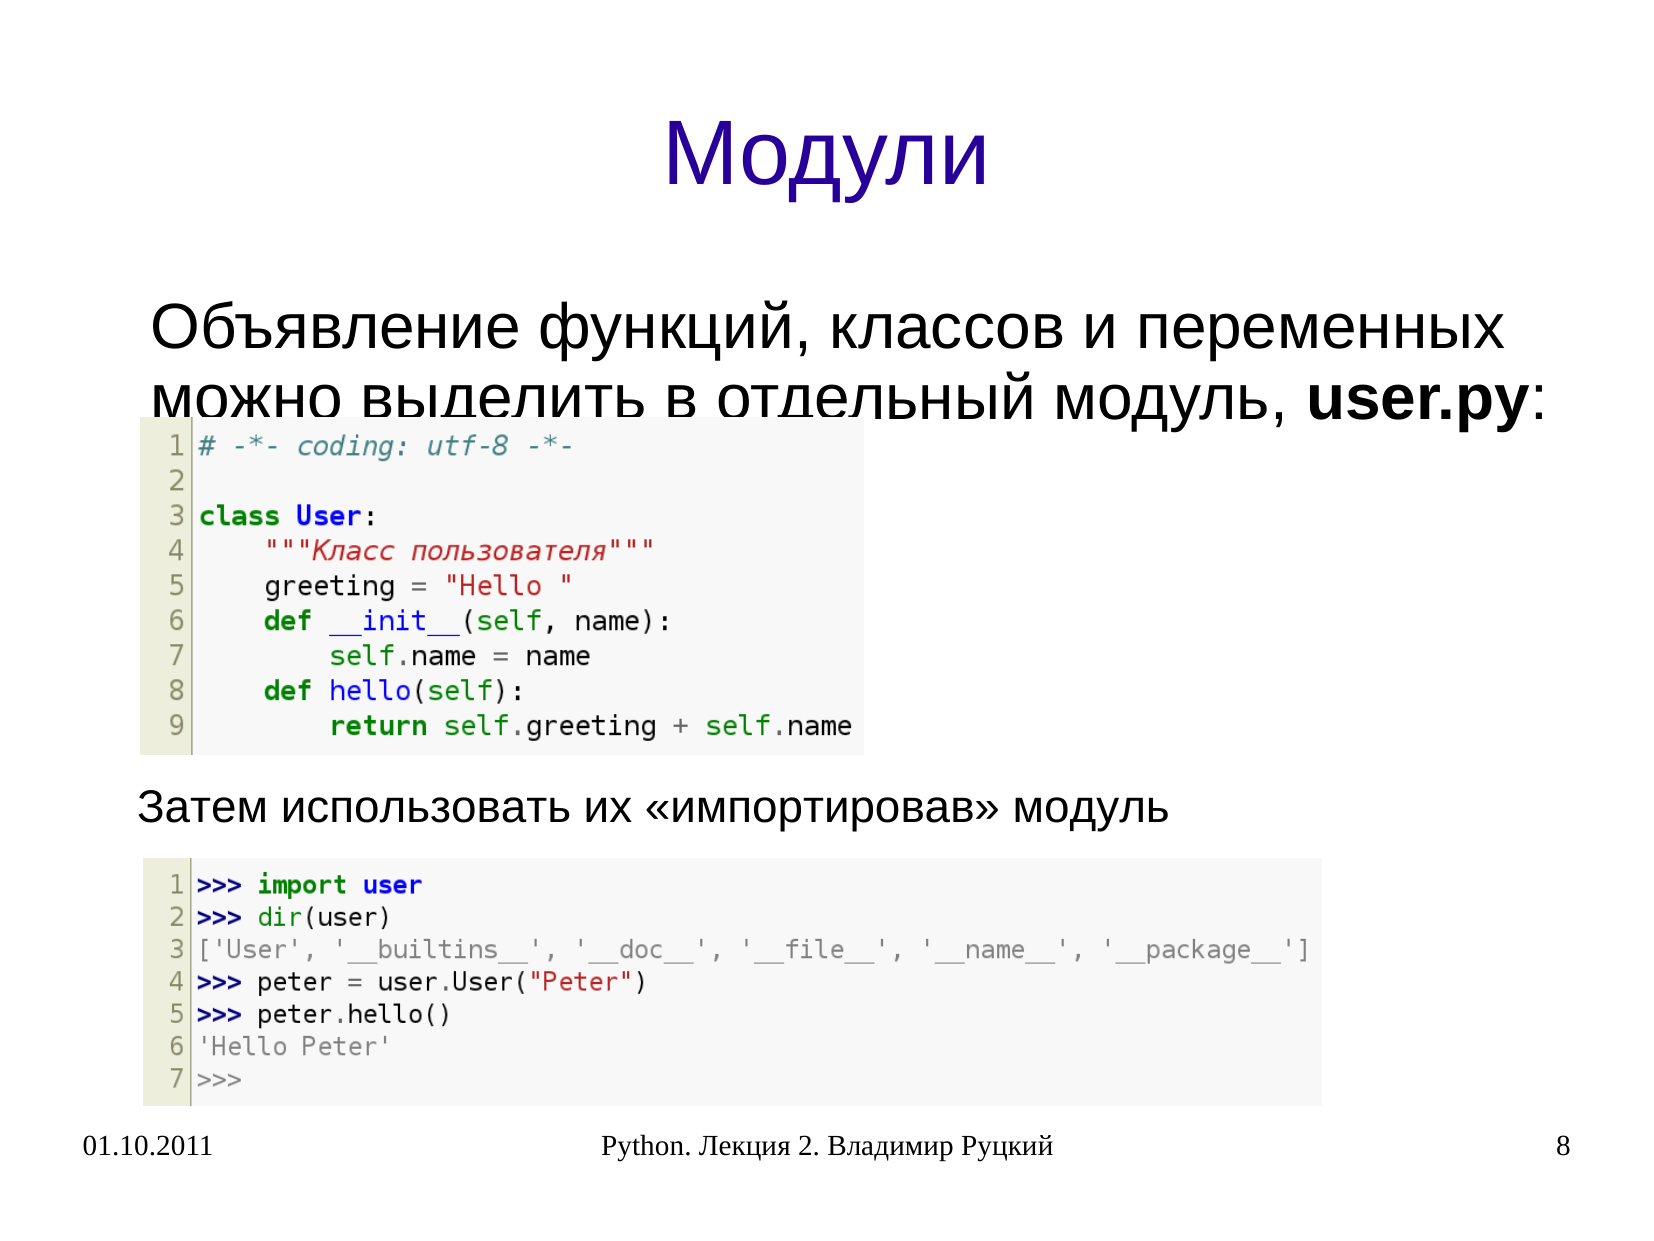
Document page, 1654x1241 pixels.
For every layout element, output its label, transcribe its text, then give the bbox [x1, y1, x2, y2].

picture [143, 858, 1322, 1106]
list Объявление функций, классов и переменных можно выделить в отдельный модуль, user.py: [82, 290, 1571, 501]
text_box Затем использовать их «импортировав» модуль [122, 774, 1493, 841]
picture [140, 417, 864, 756]
title Модули [82, 49, 1571, 257]
